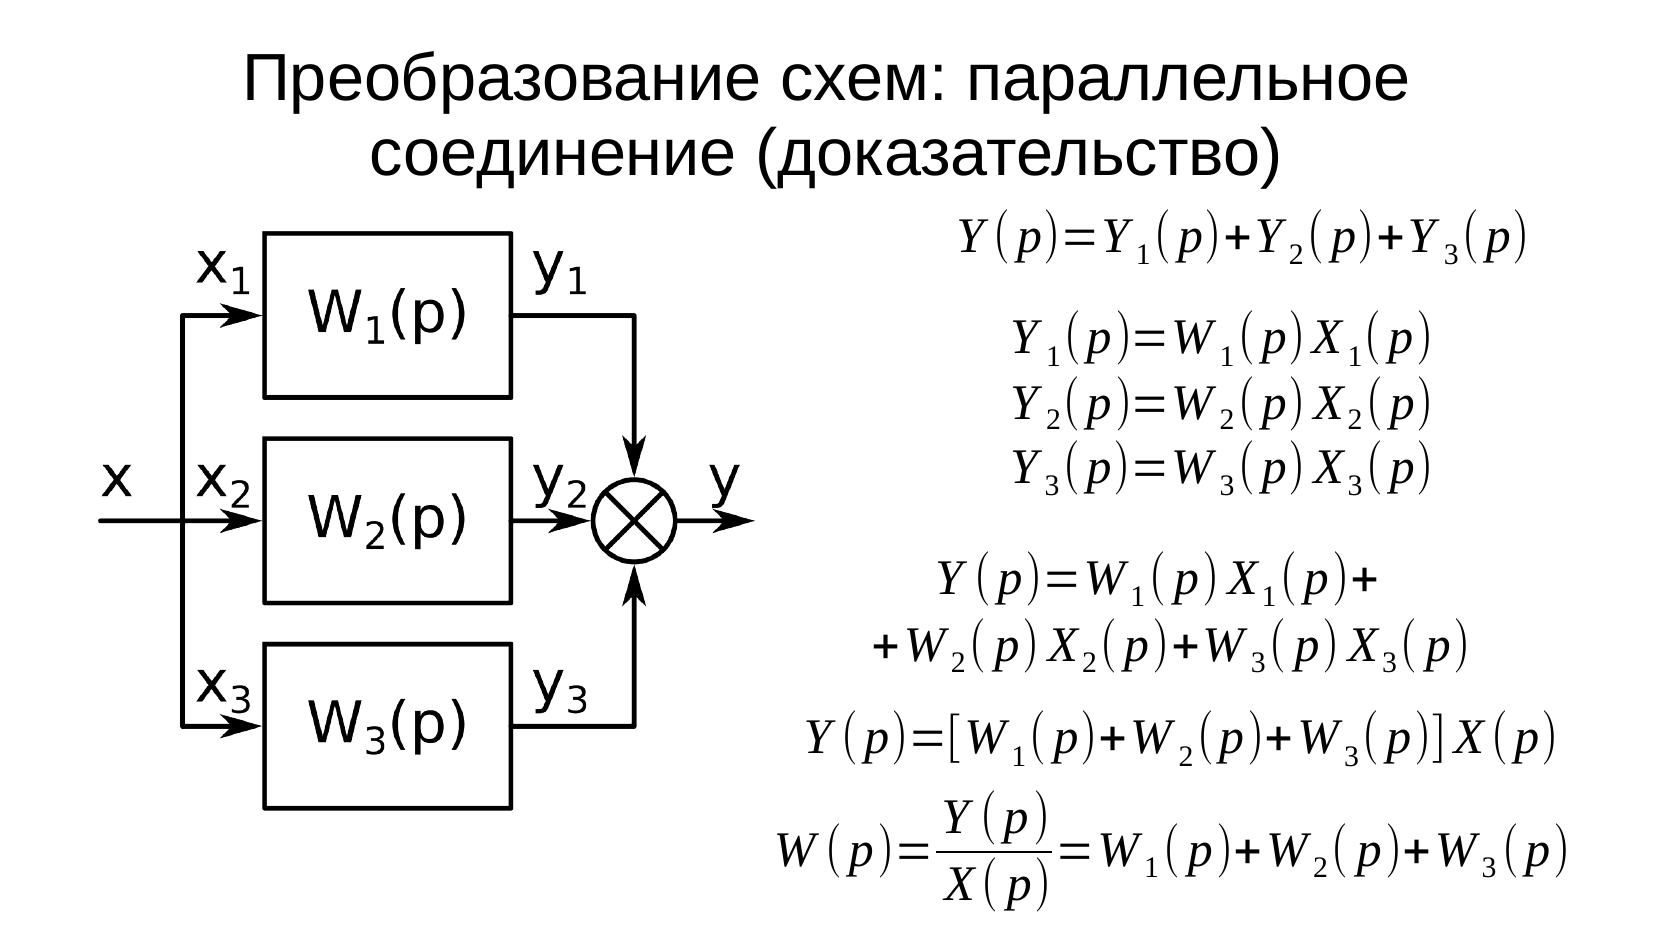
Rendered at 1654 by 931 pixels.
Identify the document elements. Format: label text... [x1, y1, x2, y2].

title Преобразование схем: параллельное соединение (доказательство) [82, 37, 1571, 193]
picture [59, 192, 798, 849]
chart [767, 788, 1578, 916]
chart [949, 206, 1536, 271]
chart [1003, 308, 1440, 502]
chart [797, 708, 1565, 773]
chart [842, 549, 1477, 680]
